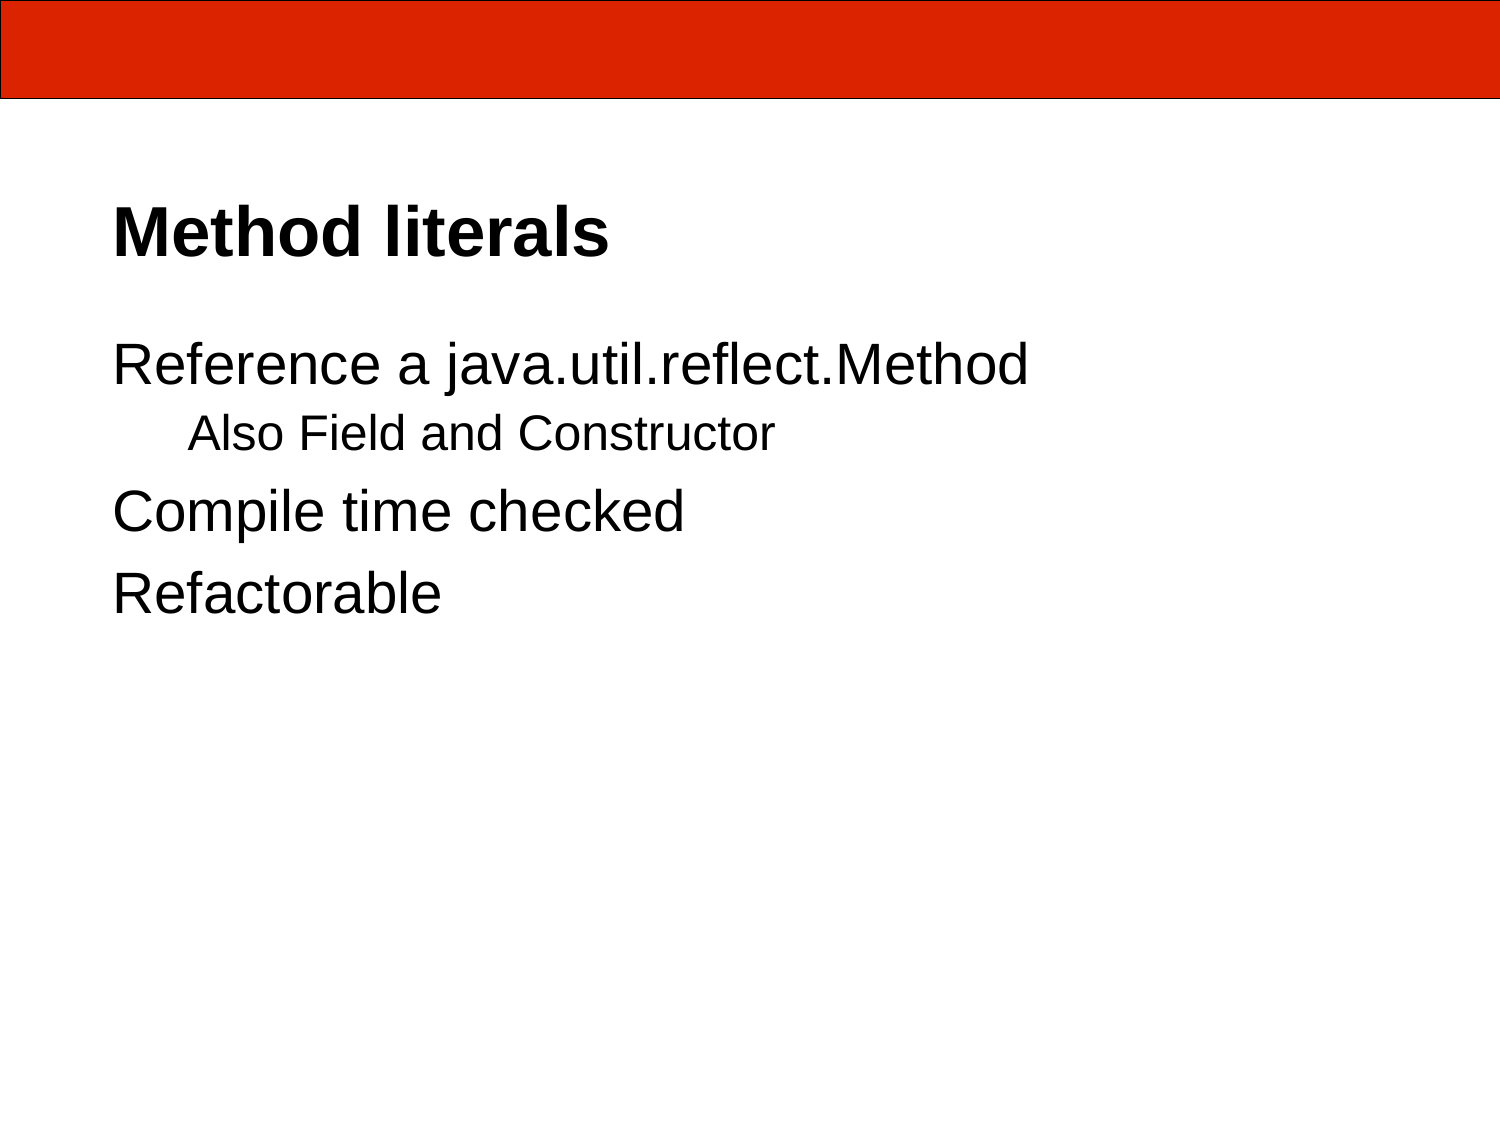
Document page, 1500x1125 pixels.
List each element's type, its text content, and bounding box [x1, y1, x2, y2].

title Method literals [112, 119, 1417, 271]
list Reference a java.util.reflect.Method Also Field and Constructor Compile time checked Refactorable [112, 337, 1463, 1030]
